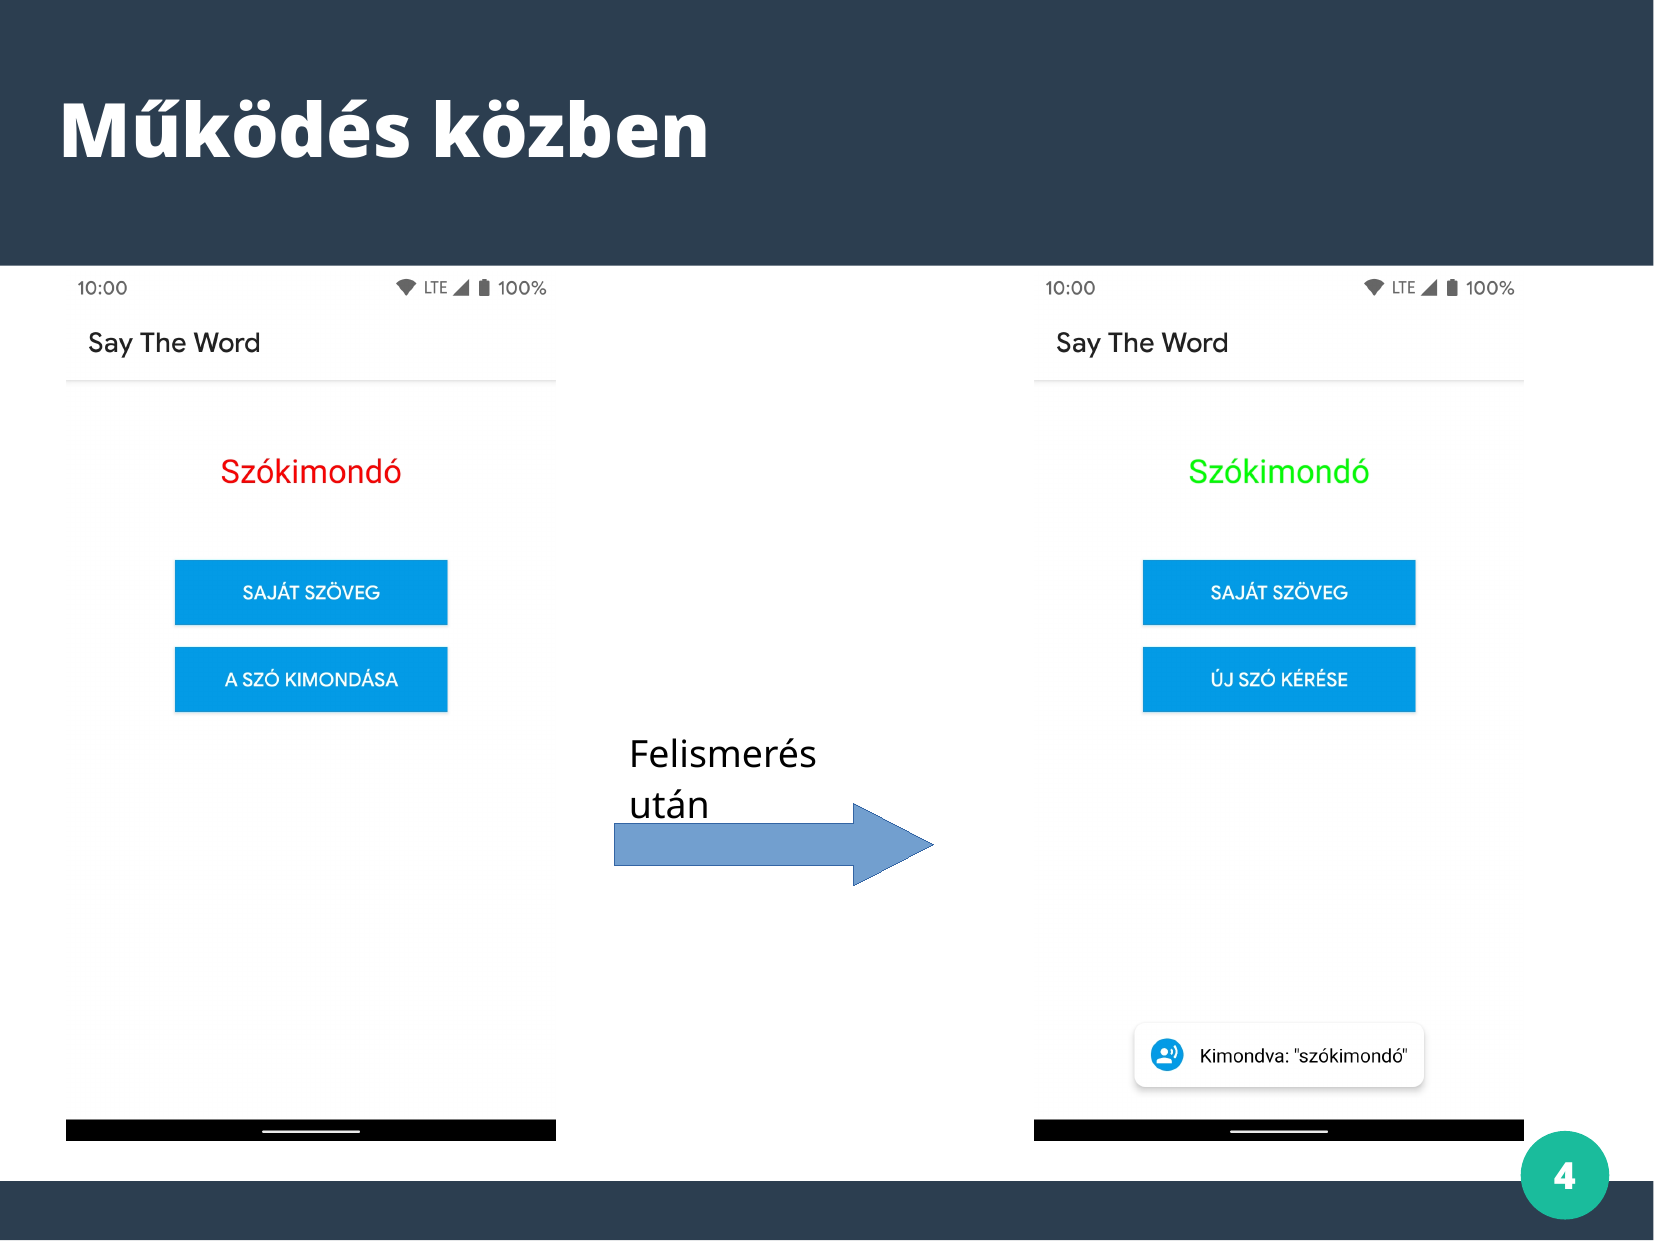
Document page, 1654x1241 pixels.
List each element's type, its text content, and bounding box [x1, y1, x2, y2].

text_box Felismerés után [614, 720, 910, 785]
picture [1034, 271, 1524, 1141]
picture [66, 271, 556, 1141]
title Működés közben [59, 49, 1595, 207]
text_box [614, 803, 934, 886]
